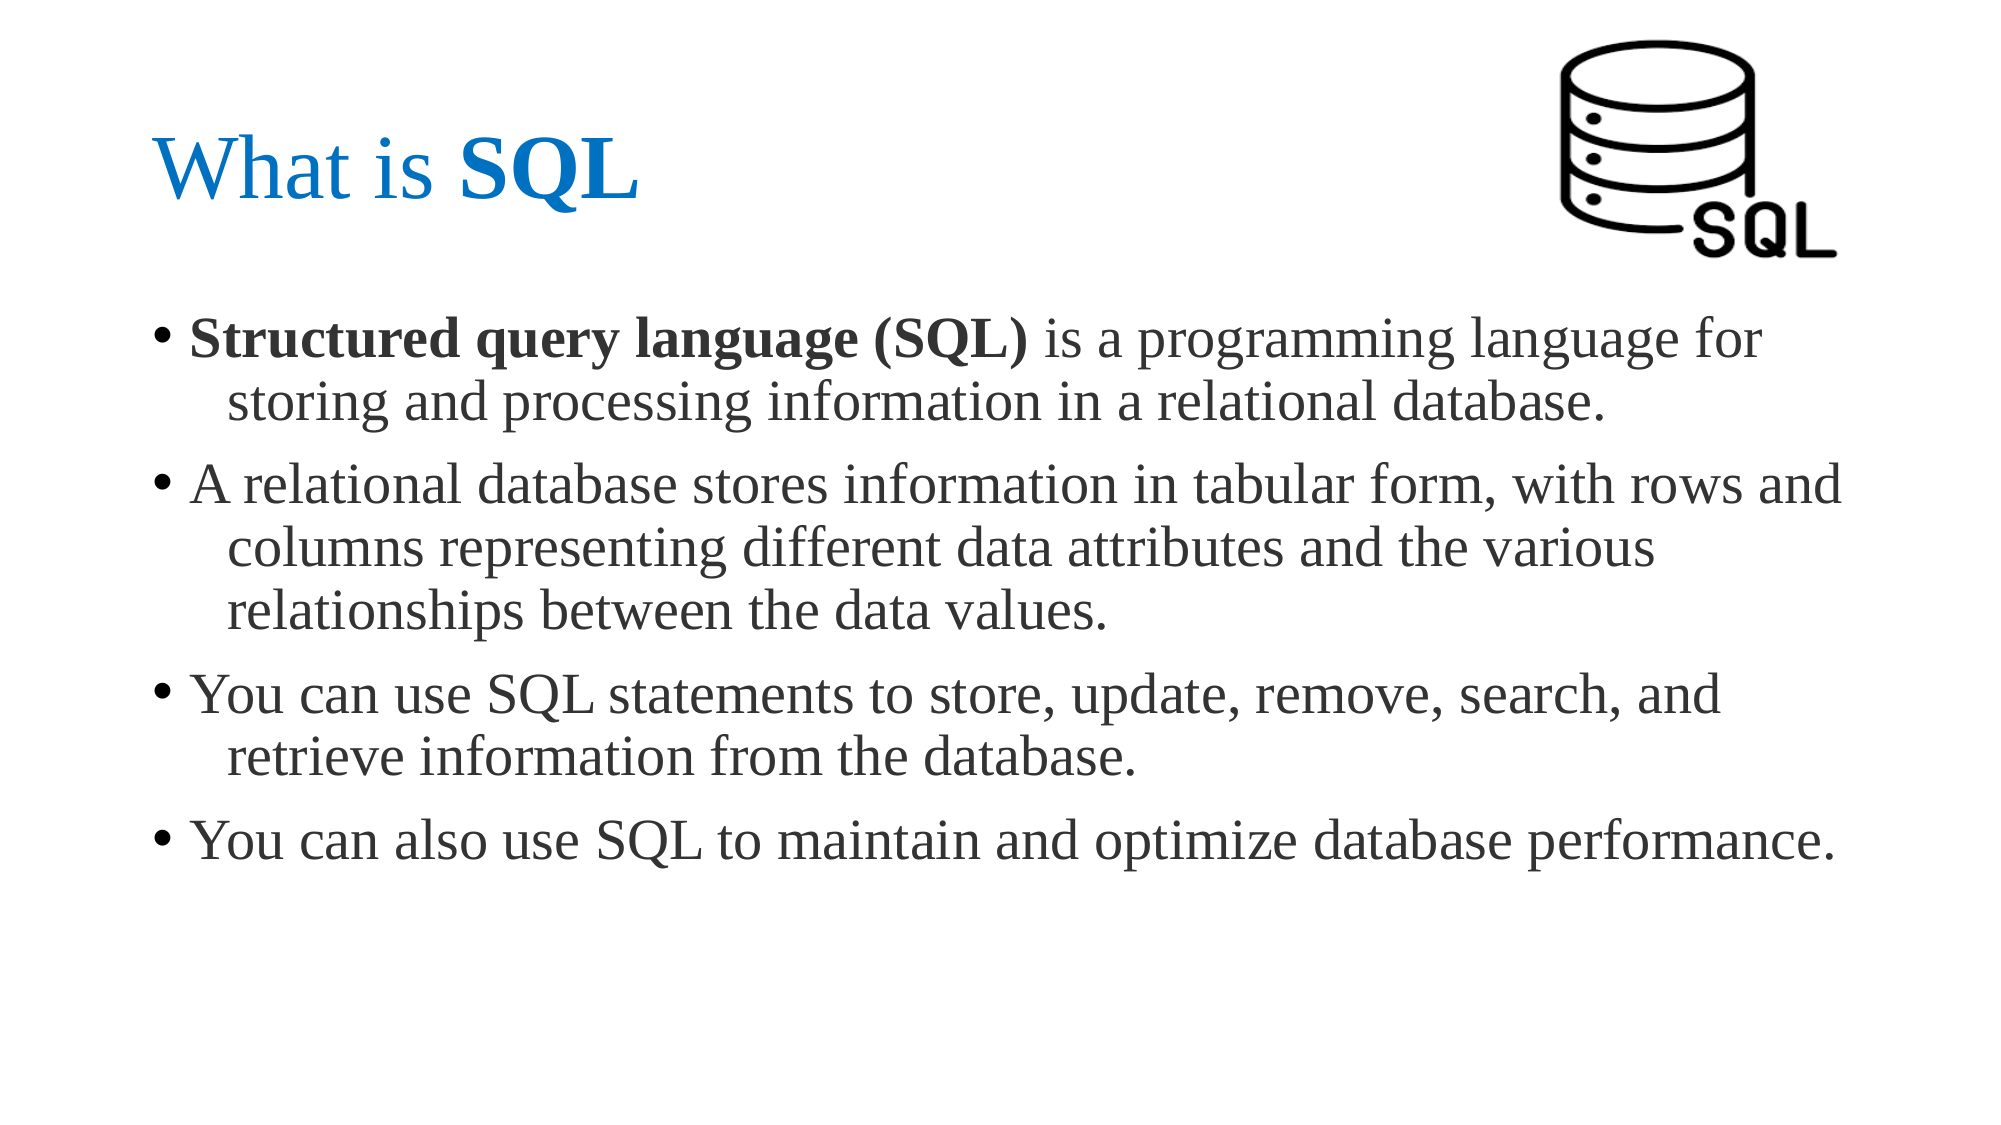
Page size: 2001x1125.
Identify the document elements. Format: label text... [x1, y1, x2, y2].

picture [1535, 20, 1863, 278]
list Structured query language (SQL) is a programming language for storing and processing information in a relational database. A relational database stores information in tabular form, with rows and columns representing different data attributes and the various relationships between the data values. You can use SQL statements to store, update, remove, search, and retrieve information from the database. You can also use SQL to maintain and optimize database performance. [137, 299, 1863, 1014]
title What is SQL [137, 59, 1535, 278]
